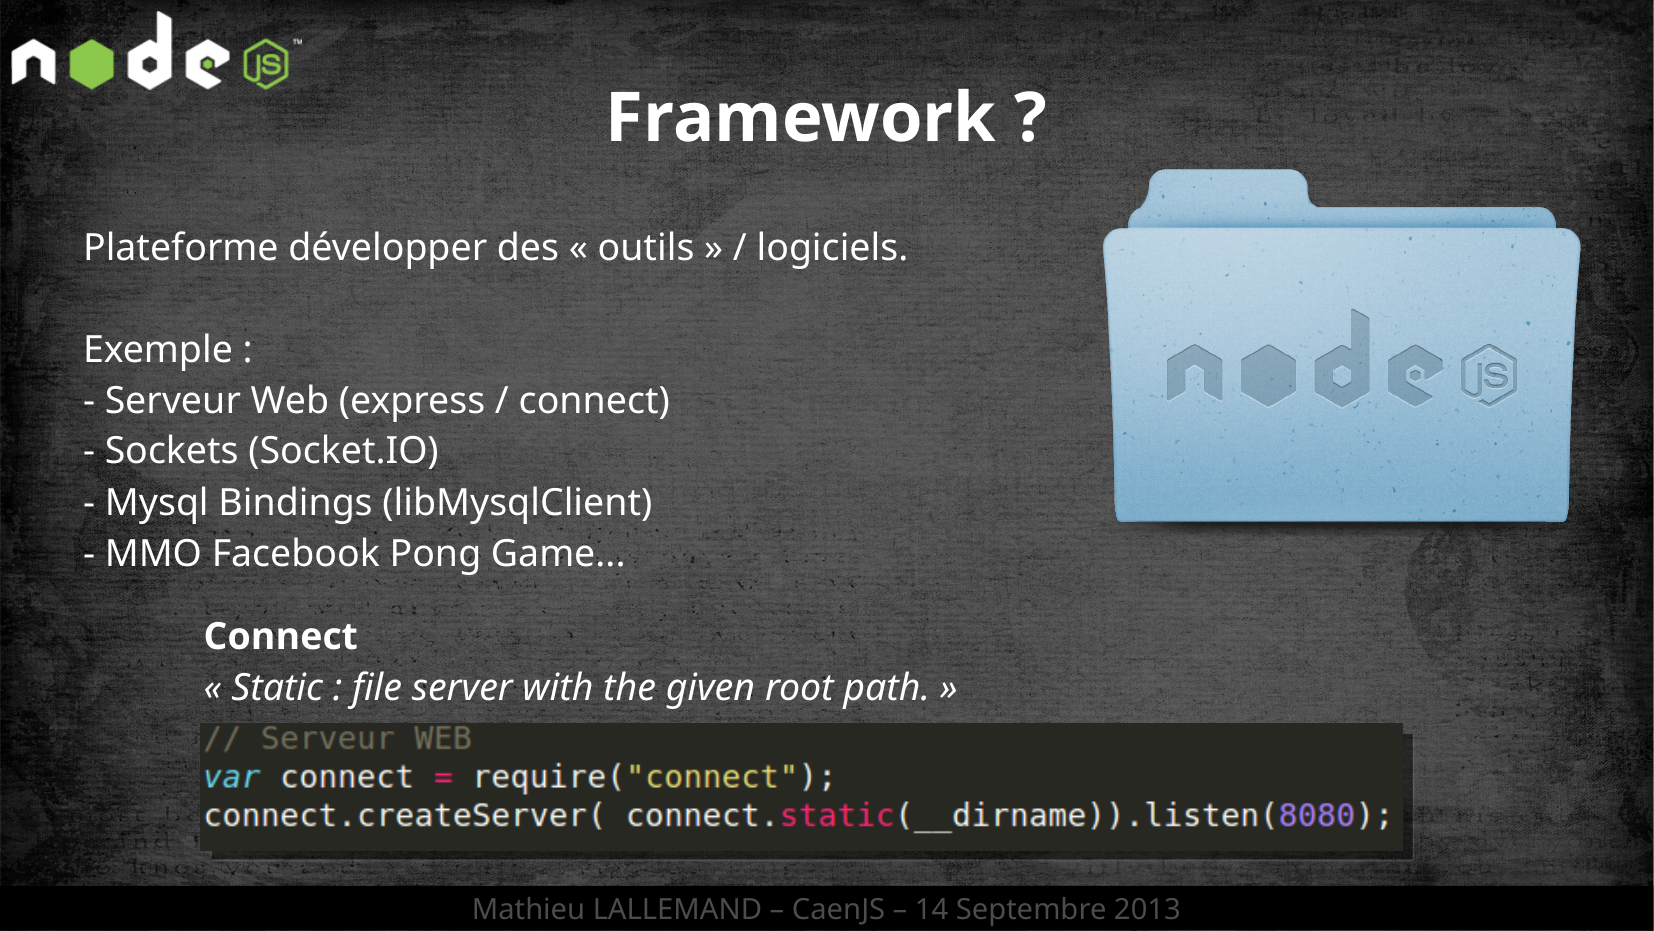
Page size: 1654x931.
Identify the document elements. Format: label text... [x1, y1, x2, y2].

title Framework ? [82, 37, 1571, 193]
picture [0, 0, 1654, 885]
text_box Connect « Static : file server with the given root path. » [188, 602, 1032, 712]
text_box Plateforme développer des « outils » / logiciels. Exemple : - Serveur Web (express / connect) - Sockets (Socket.IO) - Mysql Bindings (libMysqlClient) - MMO Facebook Pong Game... [68, 212, 1063, 550]
text_box Mathieu LALLEMAND – CaenJS – 14 Septembre 2013 [0, 885, 1654, 931]
